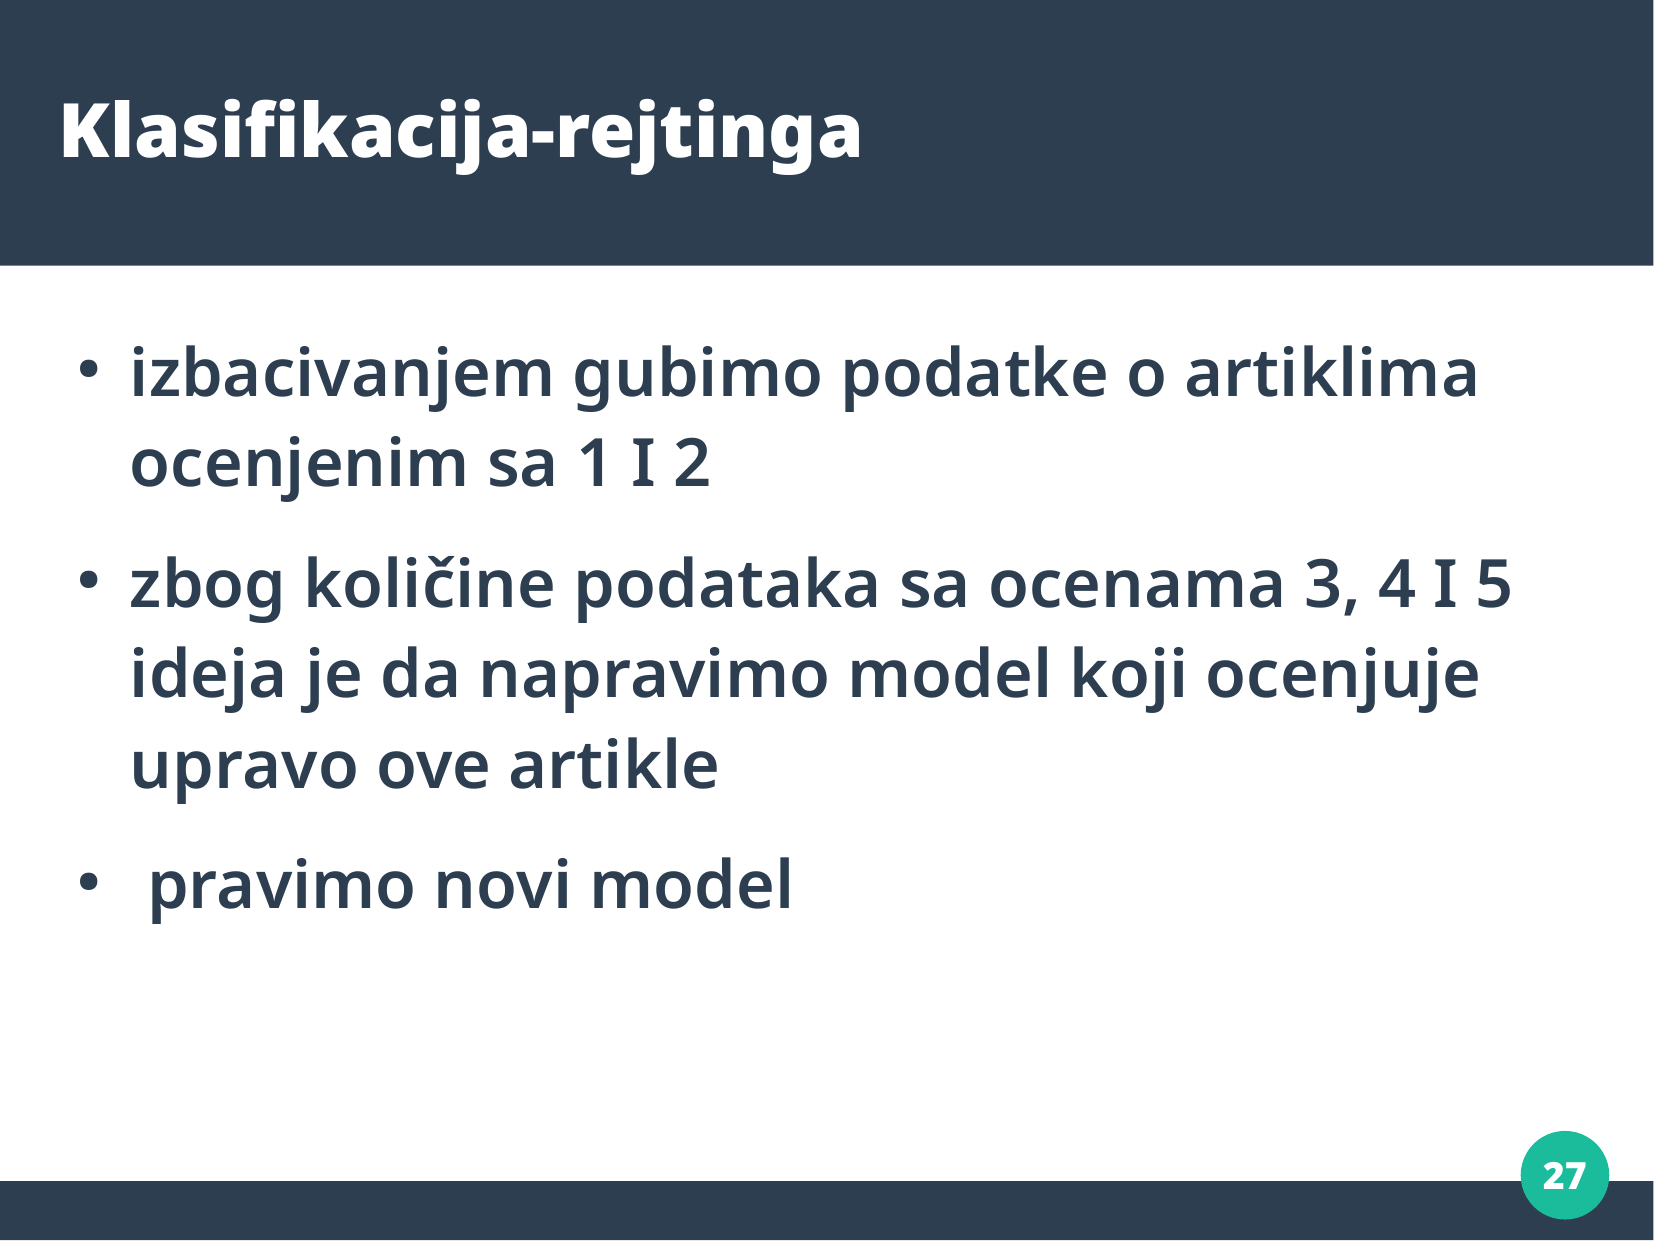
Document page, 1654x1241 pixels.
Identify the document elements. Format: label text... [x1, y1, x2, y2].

title Klasifikacija-rejtinga [59, 49, 1595, 207]
list izbacivanjem gubimo podatke o artiklima ocenjenim sa 1 I 2 zbog količine podataka sa ocenama 3, 4 I 5 ideja je da napravimo model koji ocenjuje upravo ove artikle pravimo novi model [59, 324, 1595, 1152]
